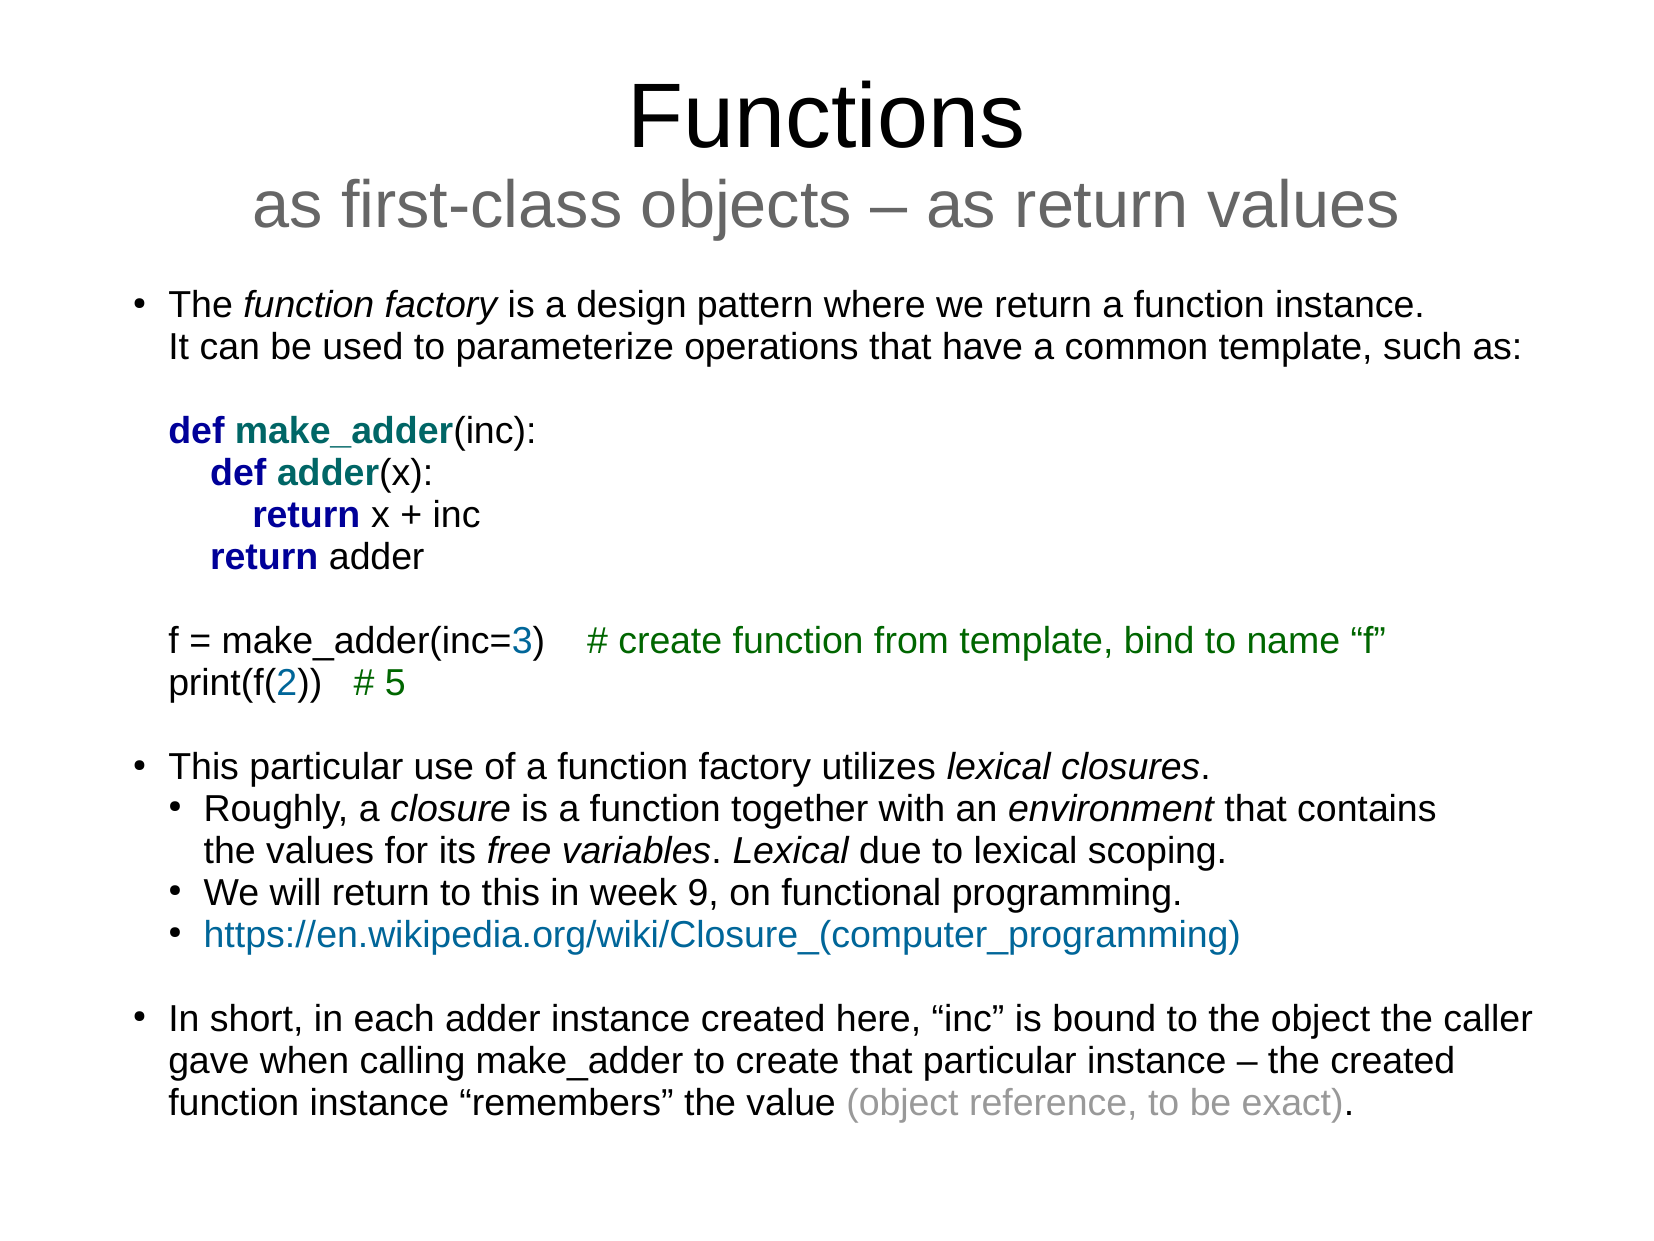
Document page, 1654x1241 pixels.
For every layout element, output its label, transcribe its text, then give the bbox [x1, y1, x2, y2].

text_box The function factory is a design pattern where we return a function instance. It can be used to parameterize operations that have a common template, such as: def make_adder(inc): def adder(x): return x + inc return adder f = make_adder(inc=3) # create function from template, bind to name “f” print(f(2)) # 5 This particular use of a function factory utilizes lexical closures. Roughly, a closure is a function together with an environment that contains the values for its free variables. Lexical due to lexical scoping. We will return to this in week 9, on functional programming. https://en.wikipedia.org/wiki/Closure_(computer_programming) In short, in each adder instance created here, “inc” is bound to the object the caller gave when calling make_adder to create that particular instance – the created function instance “remembers” the value (object reference, to be exact). [82, 275, 1561, 1231]
title Functions as first-class objects – as return values [82, 49, 1571, 257]
